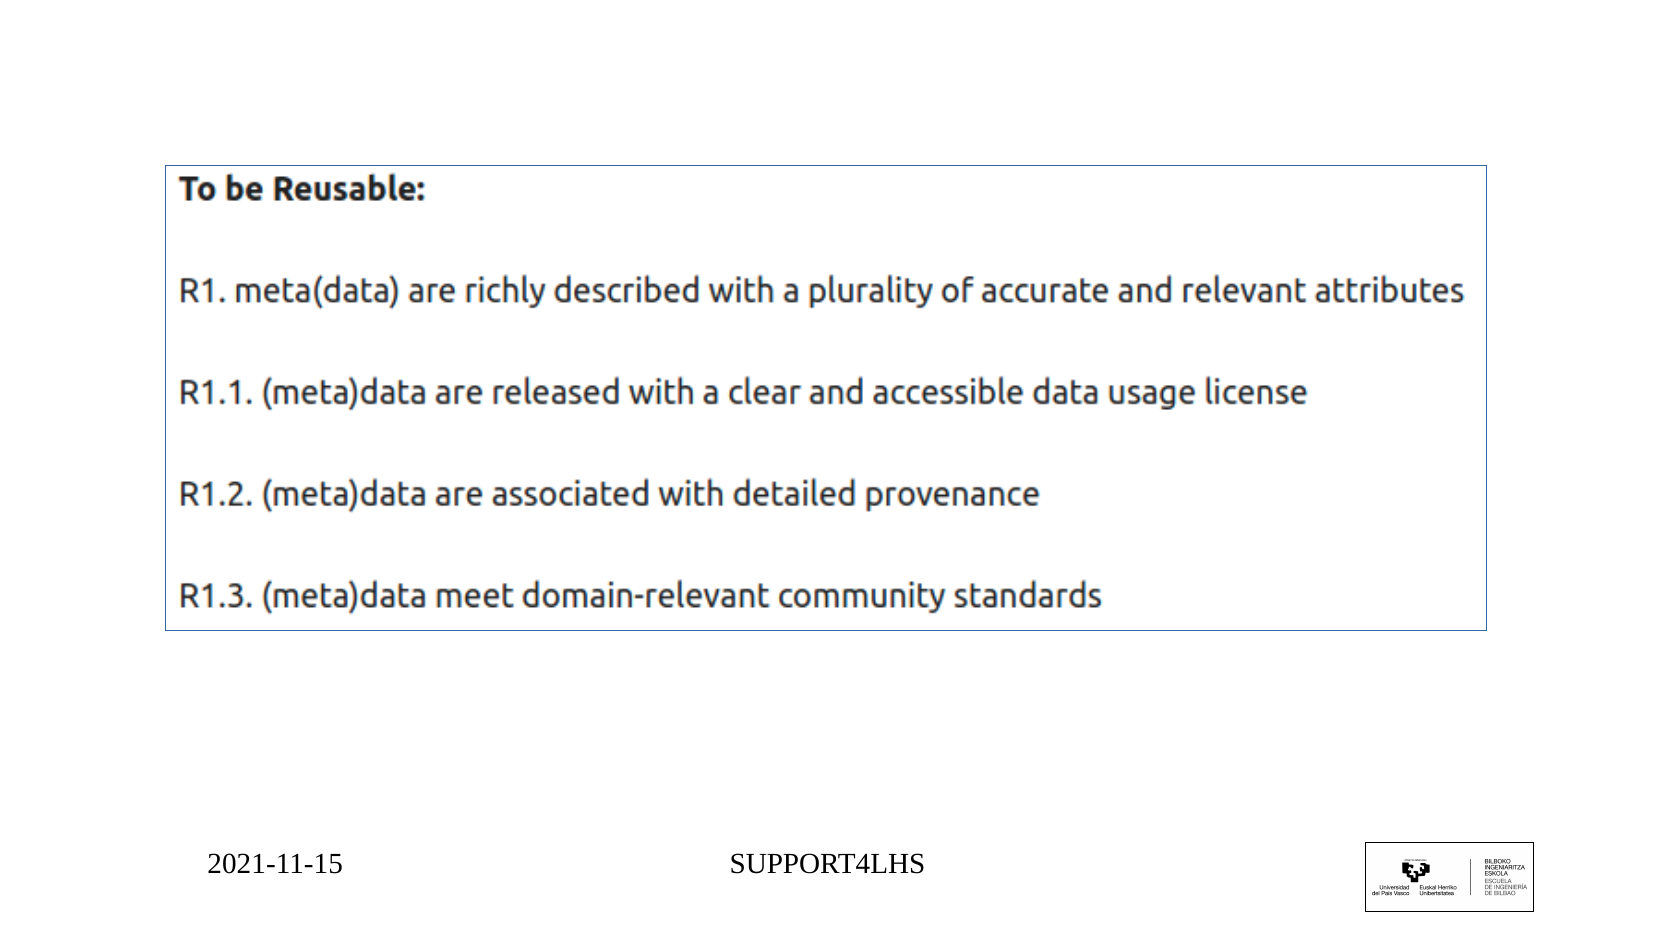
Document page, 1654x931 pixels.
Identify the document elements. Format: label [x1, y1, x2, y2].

picture [1366, 843, 1533, 911]
picture [165, 164, 1487, 631]
subtitle [82, 217, 1571, 758]
